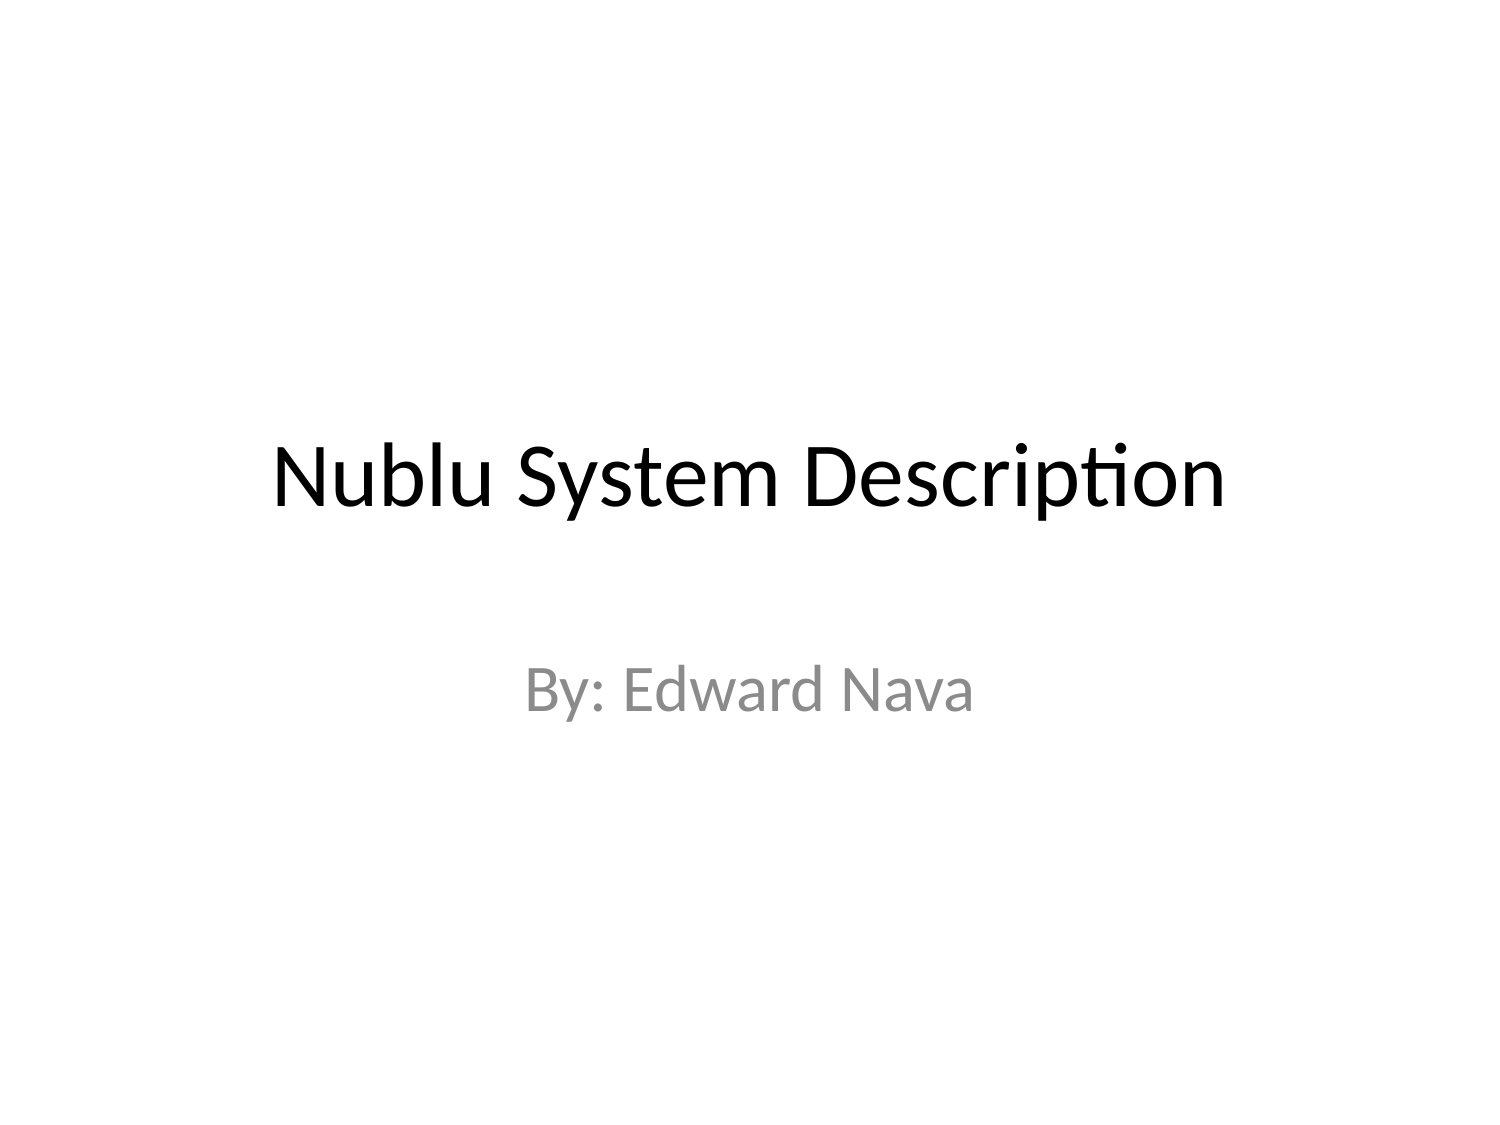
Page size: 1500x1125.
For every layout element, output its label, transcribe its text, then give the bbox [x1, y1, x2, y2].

subtitle By: Edward Nava [225, 637, 1275, 925]
title Nublu System Description [112, 349, 1388, 591]
